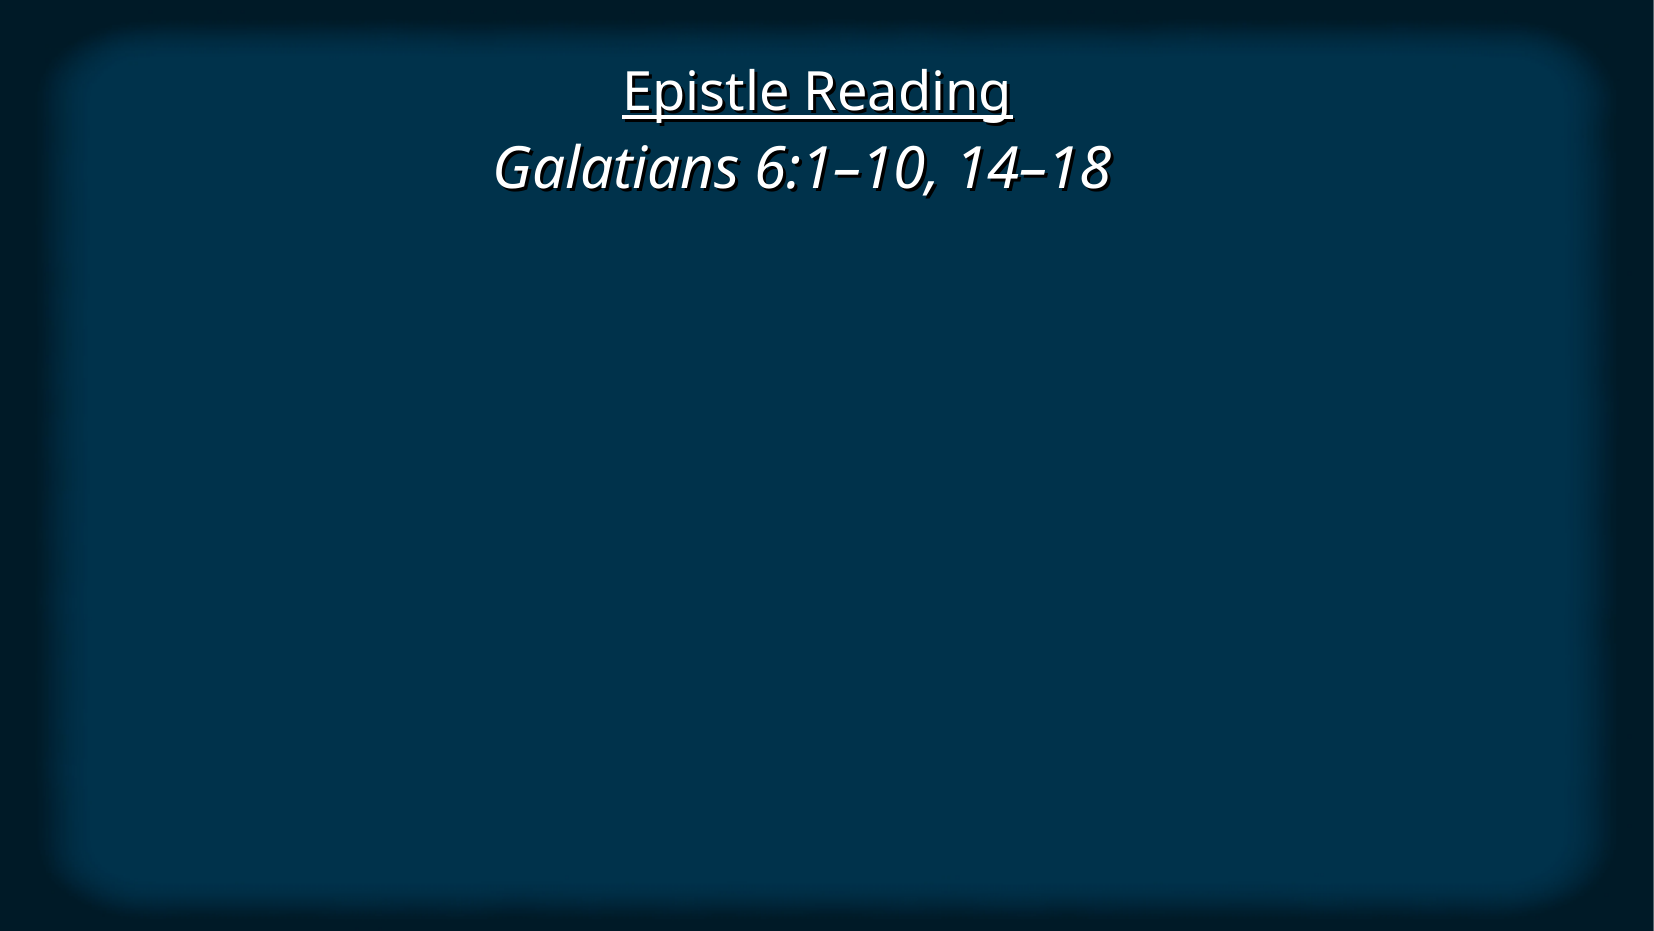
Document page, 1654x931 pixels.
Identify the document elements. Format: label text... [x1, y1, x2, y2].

text_box Epistle Reading Galatians 6:1–10, 14–18 [105, 45, 1531, 211]
picture [0, 0, 1654, 931]
